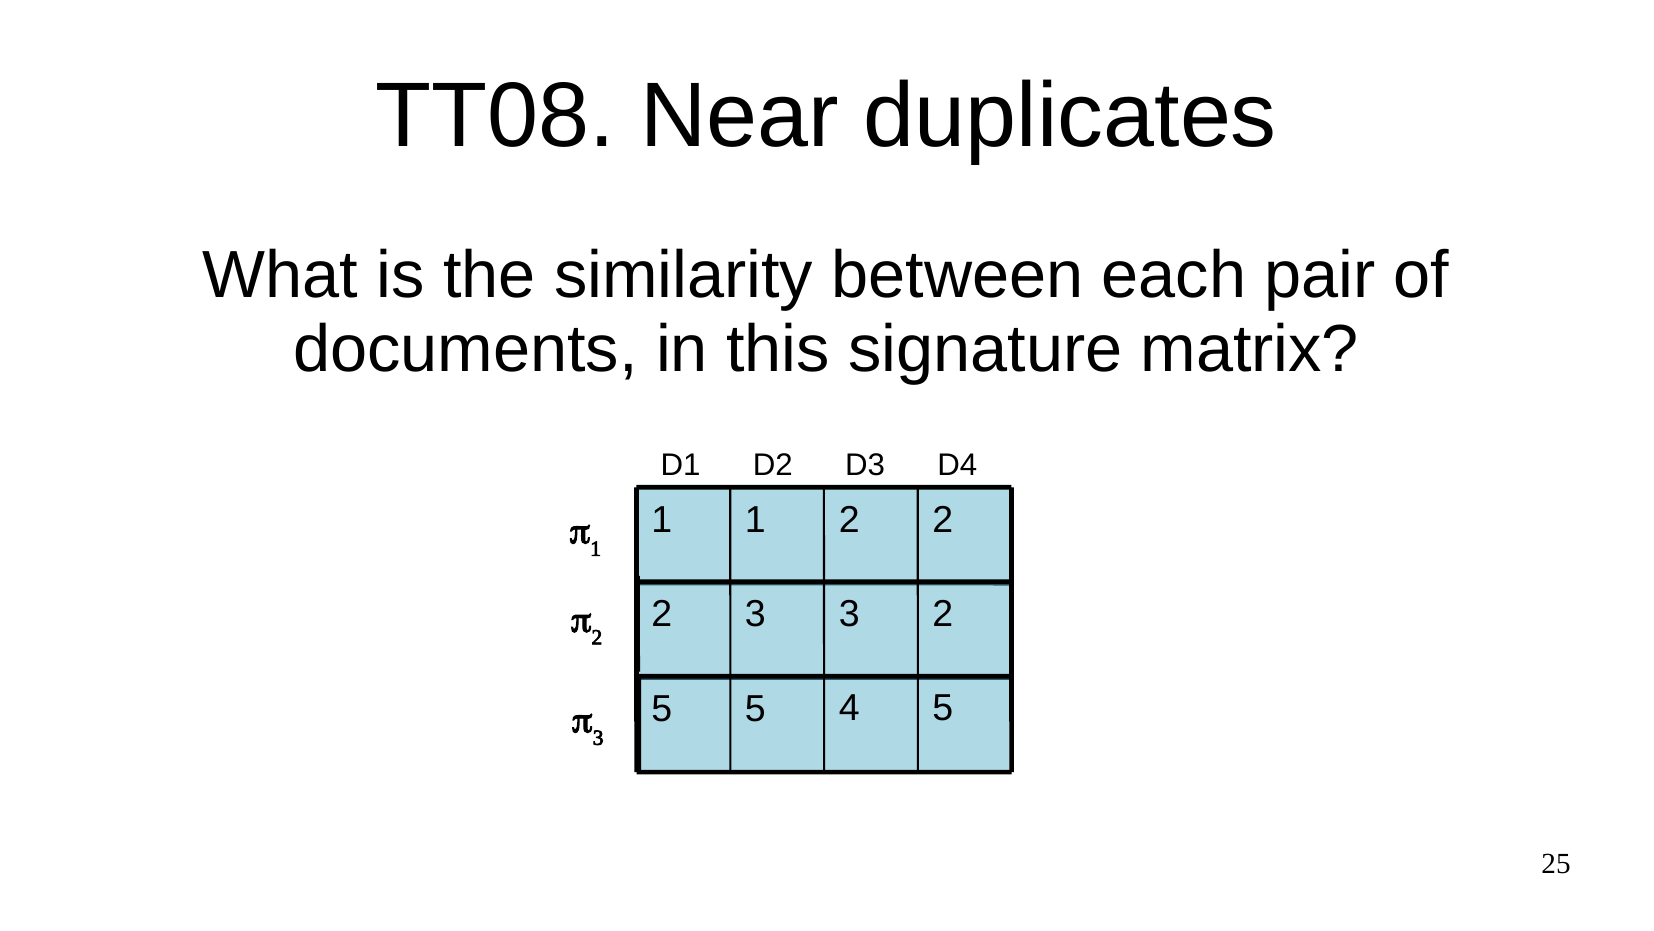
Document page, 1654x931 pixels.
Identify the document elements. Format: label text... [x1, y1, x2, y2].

text_box 5 [642, 679, 729, 769]
text_box 3 [732, 585, 823, 673]
text_box 3 [557, 698, 629, 797]
text_box 3 [826, 585, 916, 673]
text_box 1 [639, 490, 729, 579]
text_box 2 [919, 490, 1009, 579]
text_box 1 [732, 490, 822, 579]
text_box 2 [919, 585, 1009, 673]
text_box 5 [919, 679, 1009, 769]
text_box 1 [555, 510, 627, 608]
text_box 2 [639, 585, 729, 673]
text_box What is the similarity between each pair of documents, in this signature matrix? [82, 217, 1571, 406]
text_box 2 [825, 490, 916, 579]
title TT08. Near duplicates [82, 37, 1571, 193]
text_box 5 [732, 679, 823, 769]
text_box D1 D2 D3 D4 [628, 440, 1005, 490]
text_box 2 [556, 598, 628, 697]
text_box 4 [826, 679, 916, 769]
